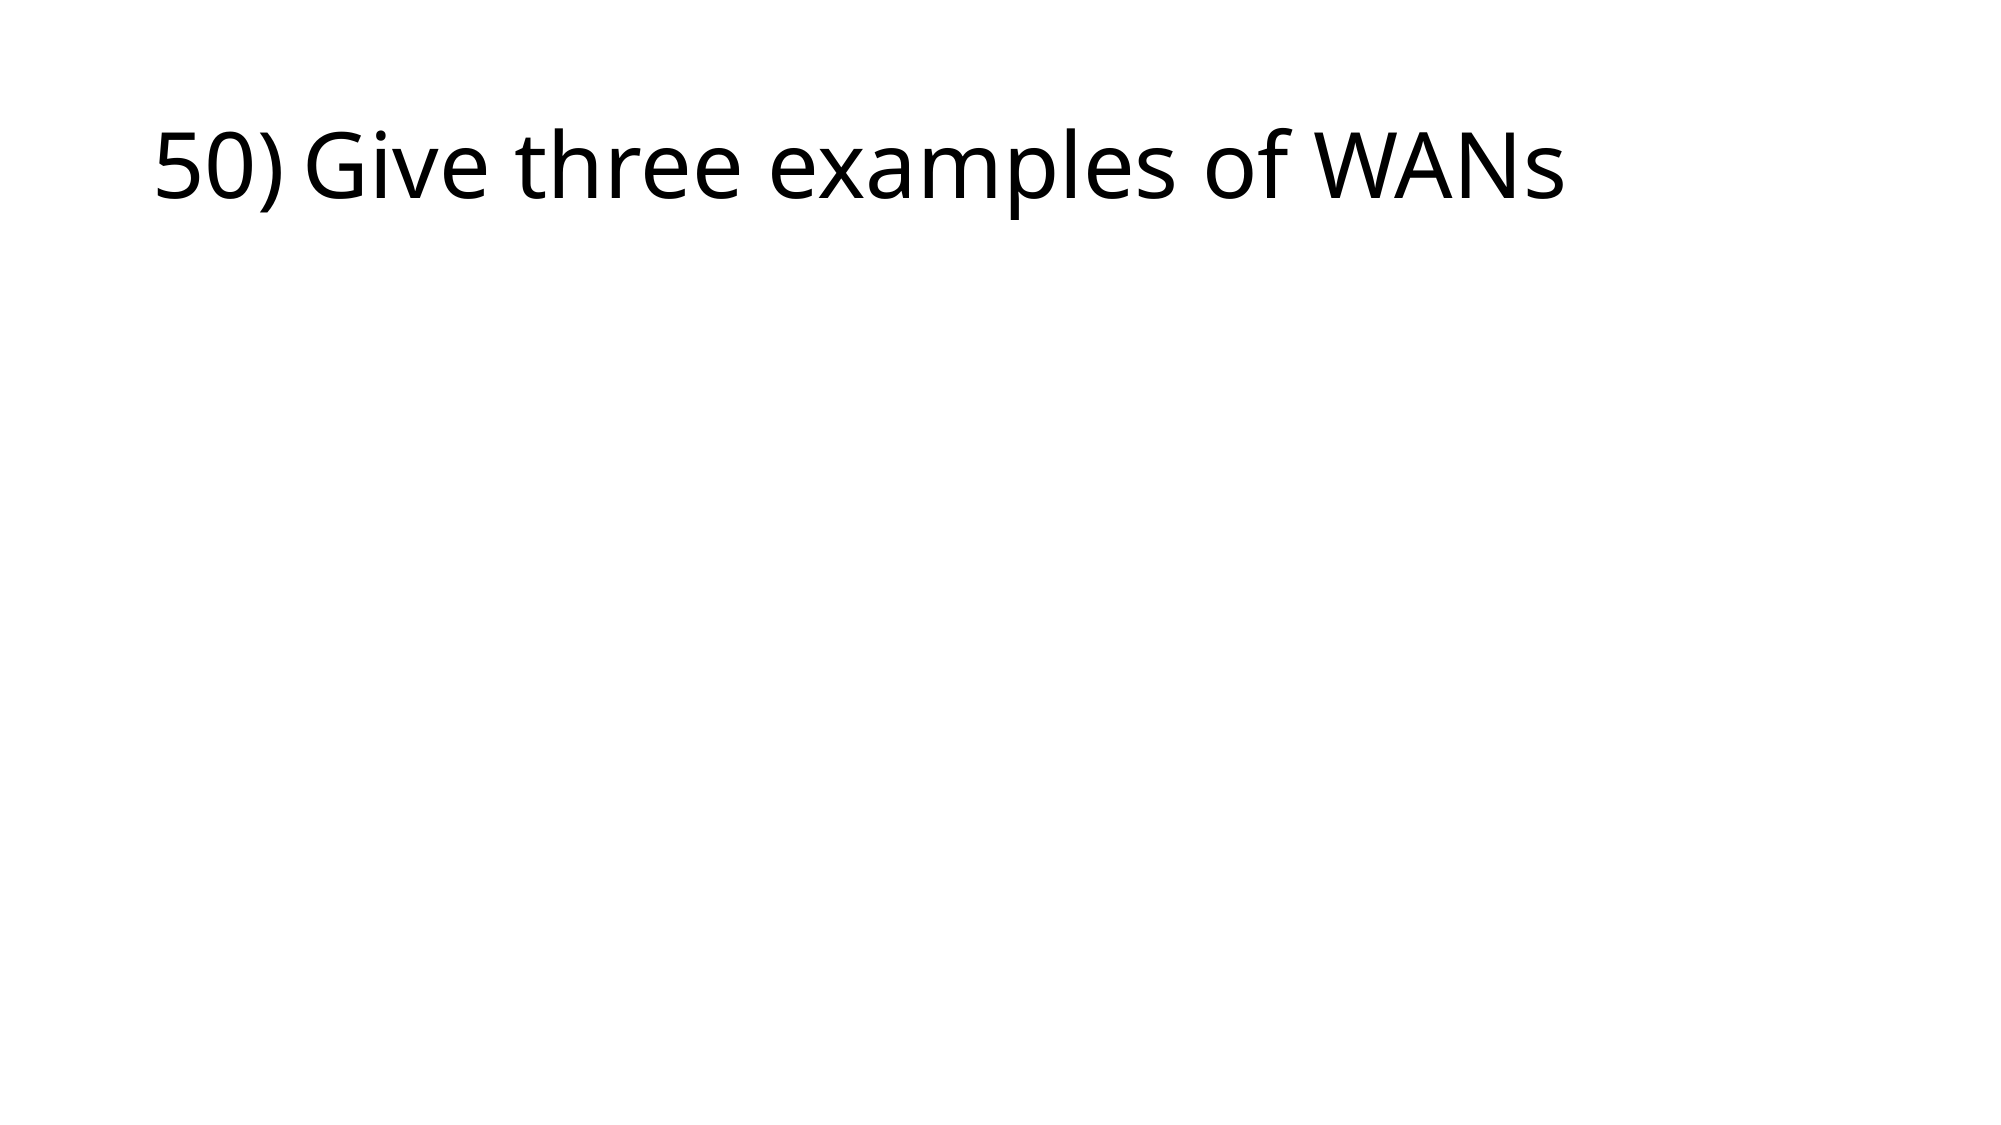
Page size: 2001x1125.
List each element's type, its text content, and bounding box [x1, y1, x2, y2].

title 50) Give three examples of WANs [137, 59, 1863, 278]
